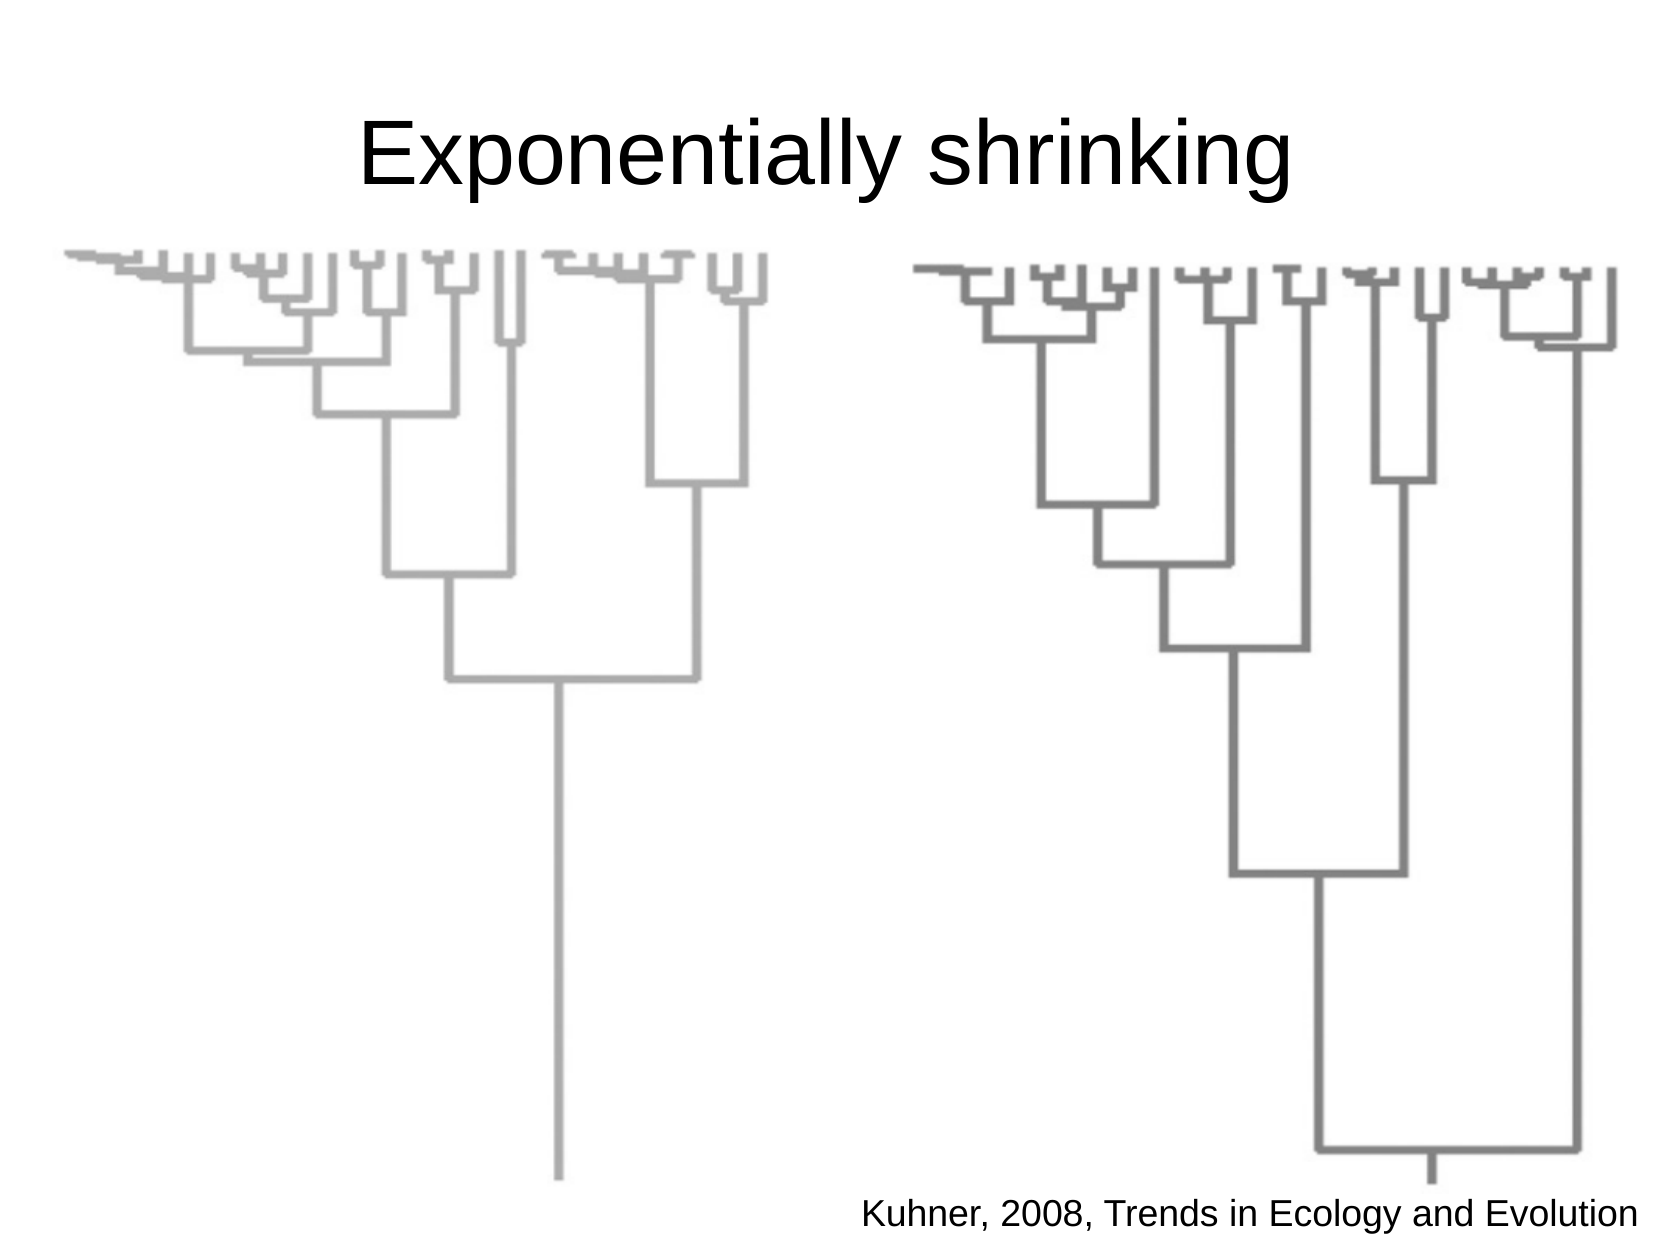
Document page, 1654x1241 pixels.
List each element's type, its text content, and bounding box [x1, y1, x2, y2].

title Exponentially shrinking [82, 49, 1571, 257]
picture [900, 256, 1635, 1194]
text_box Kuhner, 2008, Trends in Ecology and Evolution [846, 1185, 1654, 1241]
picture [45, 240, 781, 1201]
